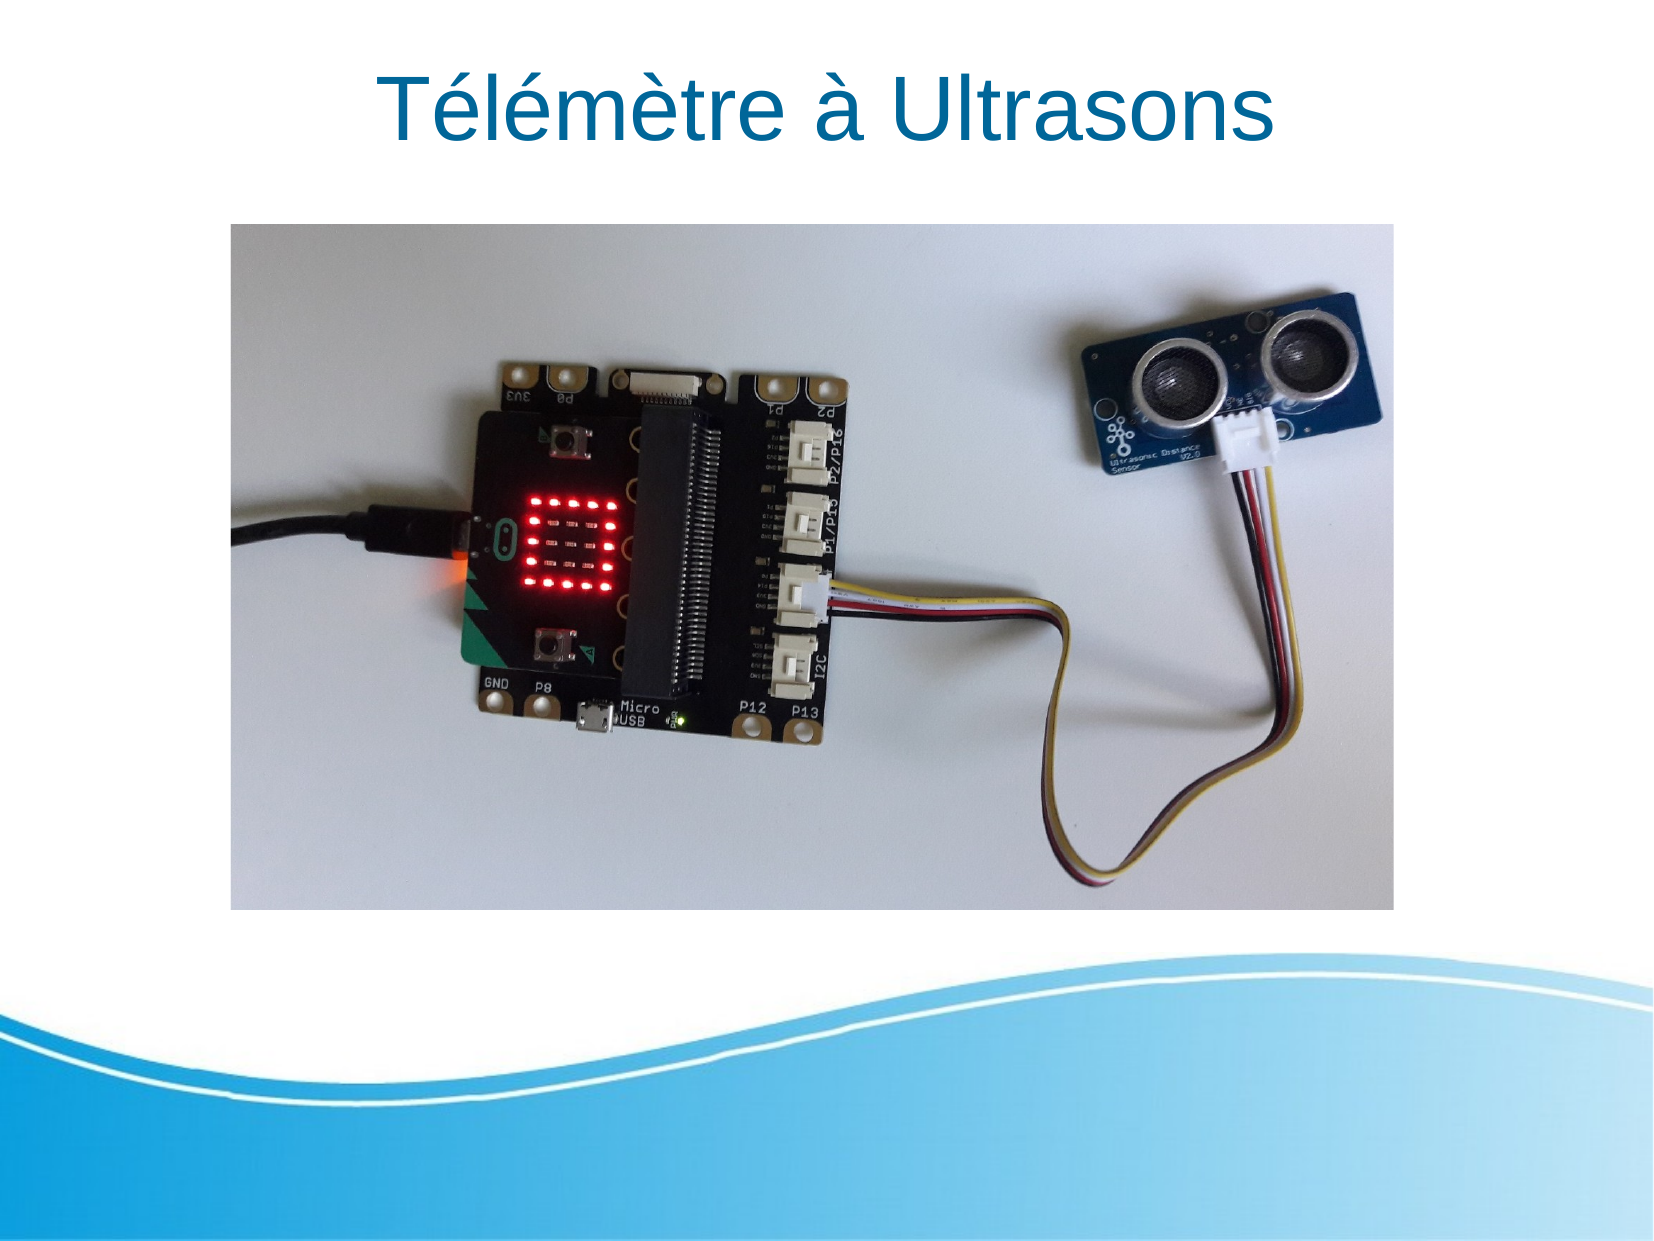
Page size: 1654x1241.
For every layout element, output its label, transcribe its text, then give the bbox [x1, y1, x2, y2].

picture [0, 952, 1654, 1241]
title Télémètre à Ultrasons [82, 5, 1571, 213]
picture [218, 224, 1394, 910]
